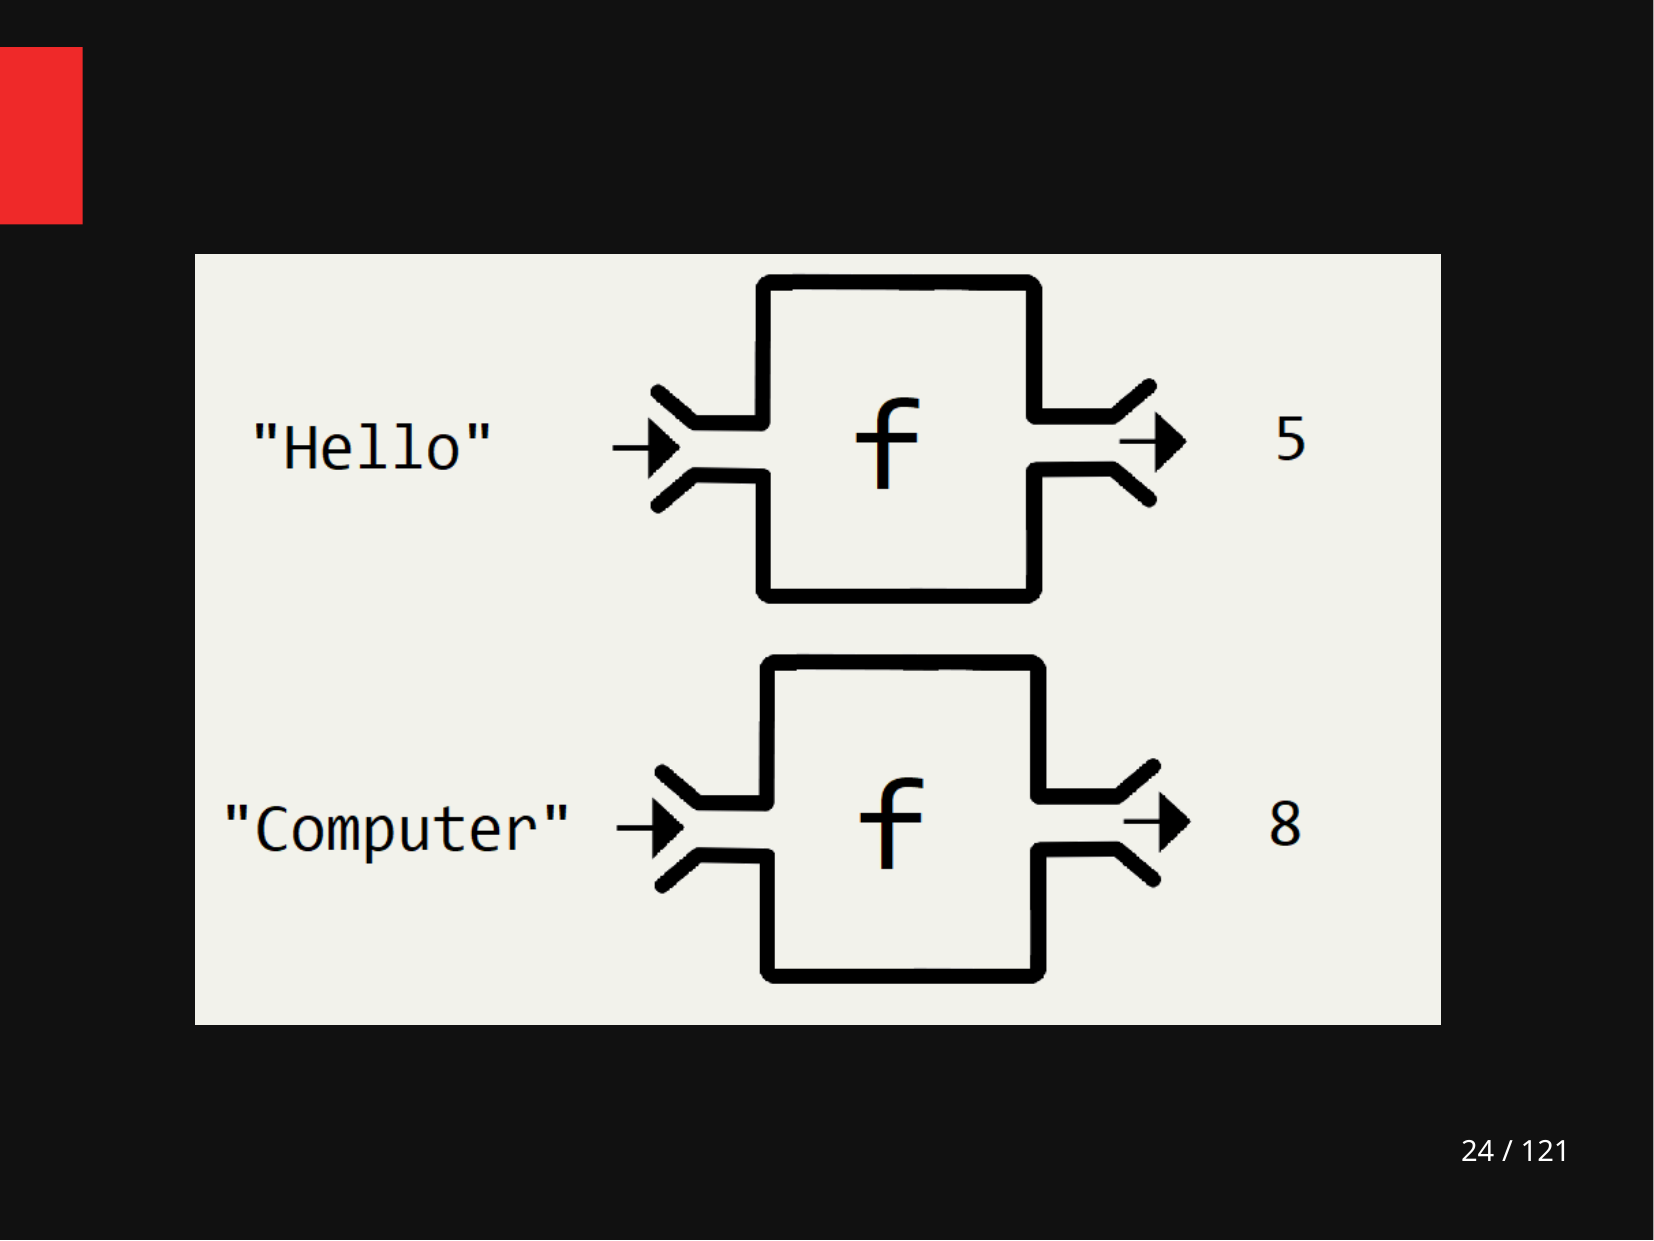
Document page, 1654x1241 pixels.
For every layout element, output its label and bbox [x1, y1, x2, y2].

picture [195, 254, 1441, 1025]
